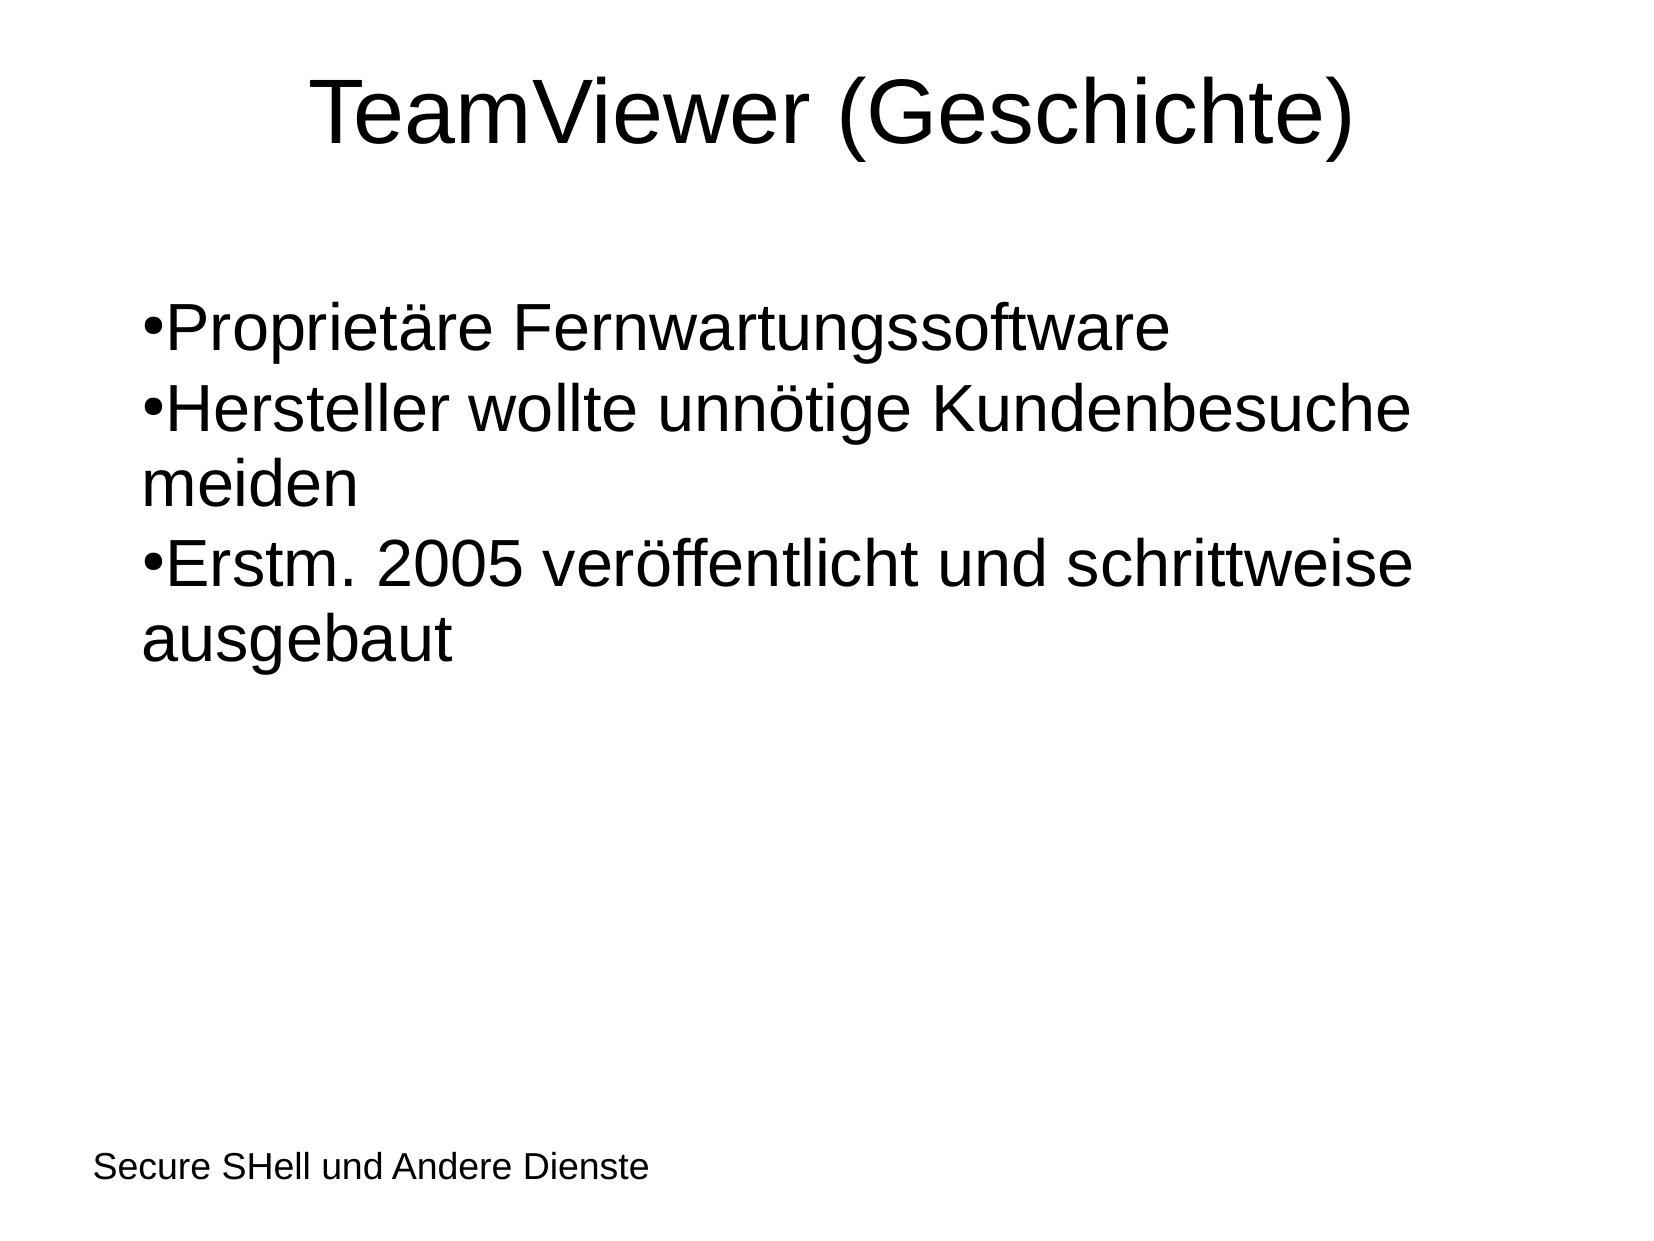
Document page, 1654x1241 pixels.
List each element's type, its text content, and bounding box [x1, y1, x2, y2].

text_box Secure SHell und Andere Dienste [77, 1137, 756, 1237]
list Proprietäre Fernwartungssoftware Hersteller wollte unnötige Kundenbesuche meiden Erstm. 2005 veröffentlicht und schrittweise ausgebaut [82, 290, 1538, 1010]
title TeamViewer (Geschichte) [141, 35, 1524, 189]
